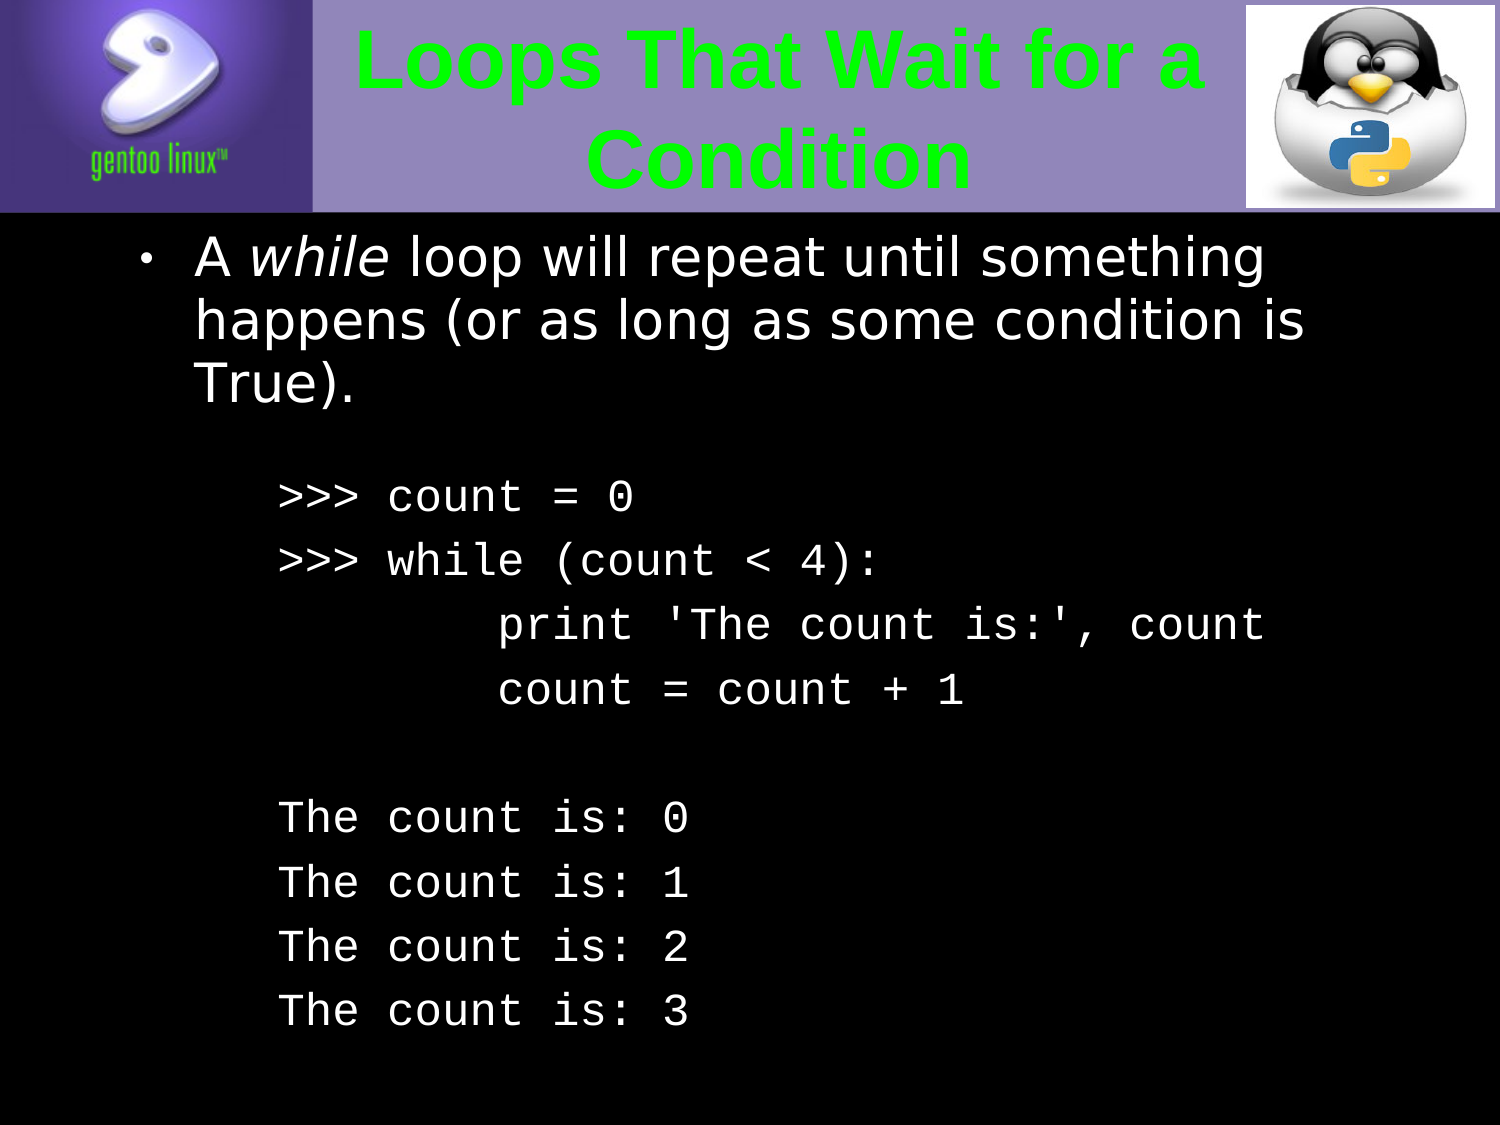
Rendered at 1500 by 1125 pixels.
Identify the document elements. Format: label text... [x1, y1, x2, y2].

picture [1246, 5, 1495, 208]
title Loops That Wait for a Condition [324, 9, 1235, 203]
list A while loop will repeat until something happens (or as long as some condition is True). [82, 226, 1341, 416]
picture [0, 0, 302, 184]
list >>> count = 0 >>> while (count < 4): print 'The count is:', count count = count + 1 The count is: 0 The count is: 1 The count is: 2 The count is: 3 [164, 466, 1274, 1040]
